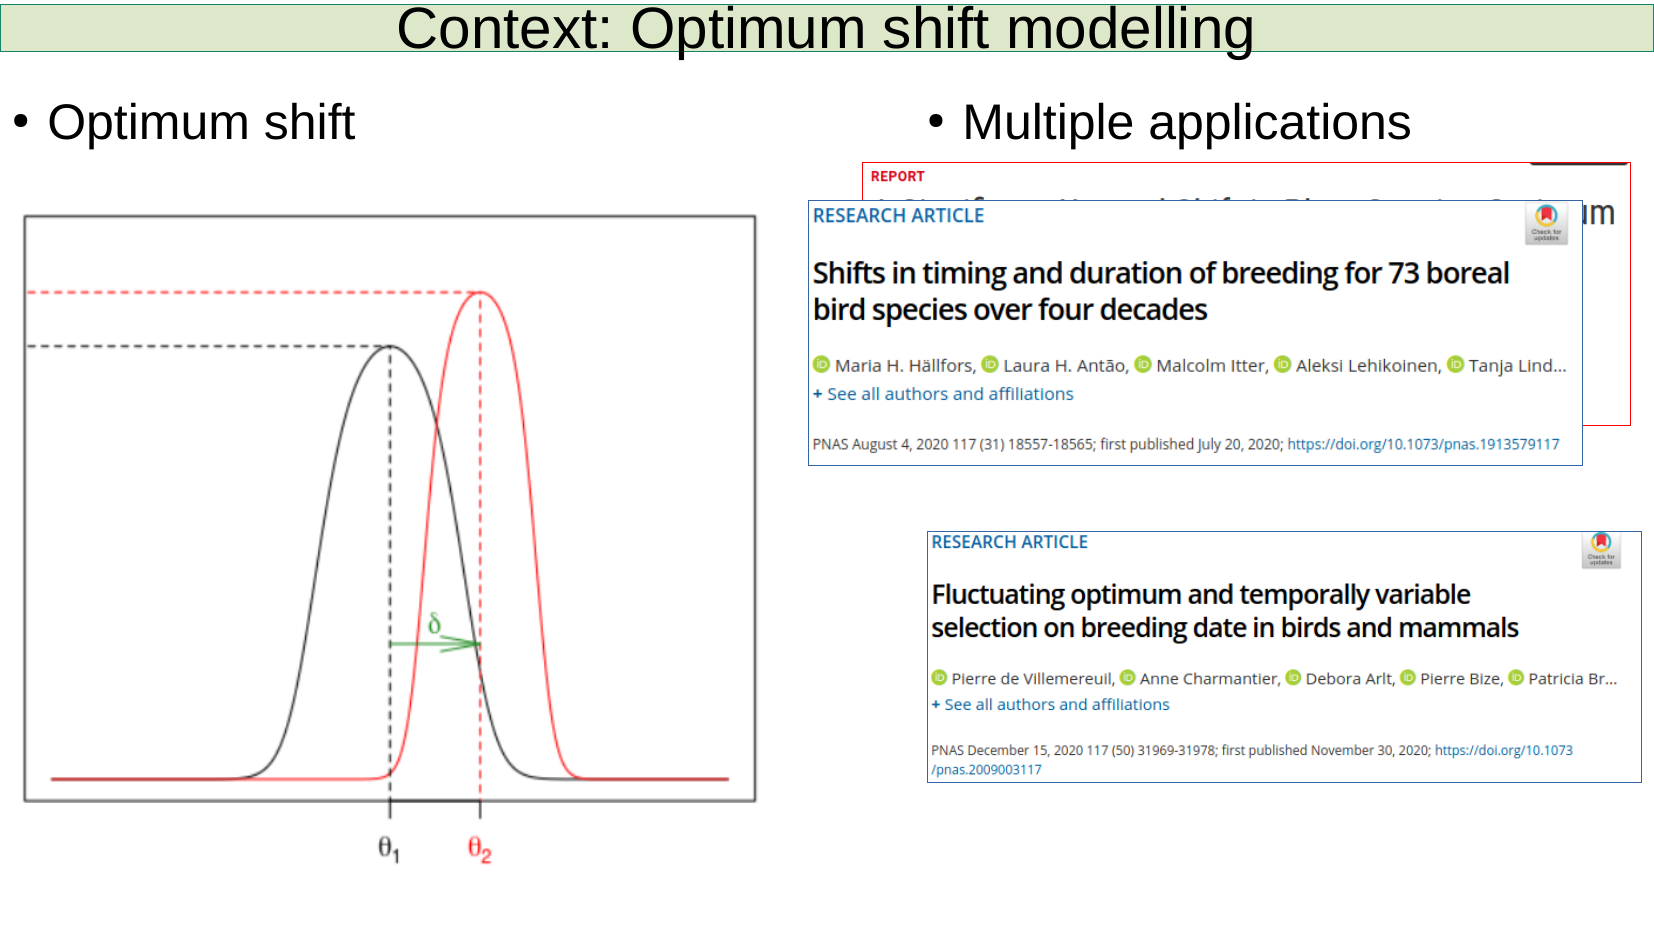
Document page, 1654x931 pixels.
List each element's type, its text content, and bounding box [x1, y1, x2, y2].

picture [808, 162, 1631, 466]
text_box Context: Optimum shift modelling [0, 4, 1654, 52]
list Multiple applications [927, 94, 1630, 173]
picture [927, 531, 1642, 783]
list Optimum shift [11, 94, 449, 173]
picture [11, 200, 768, 875]
